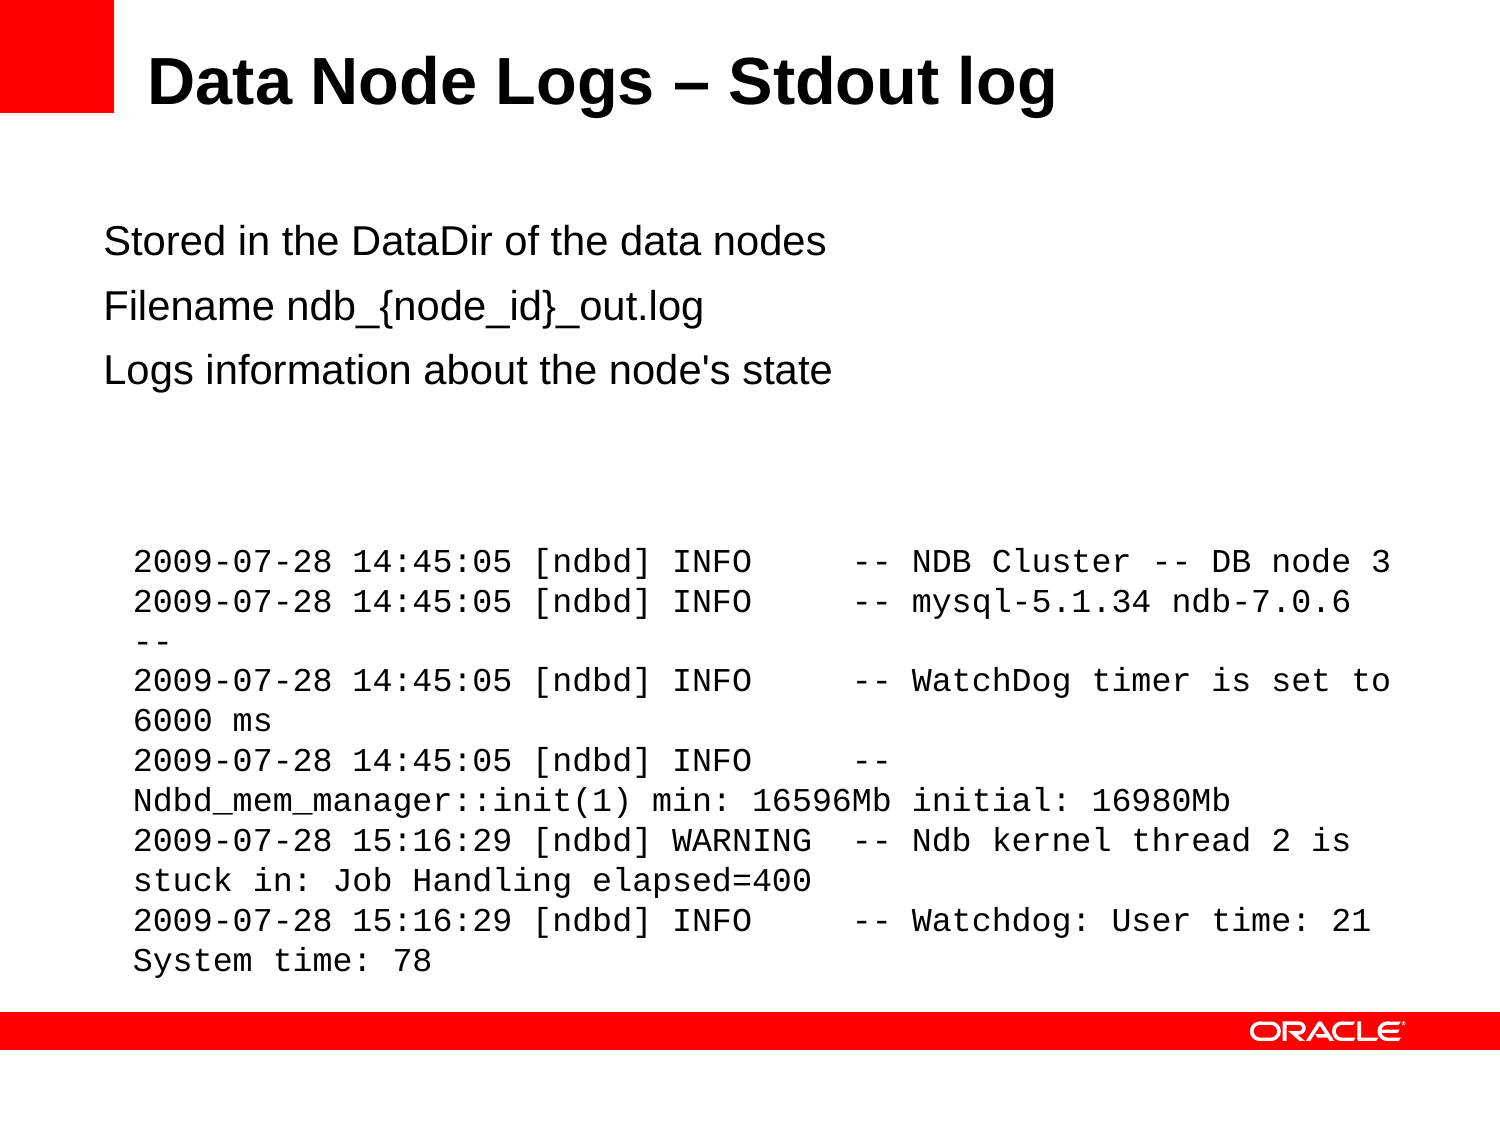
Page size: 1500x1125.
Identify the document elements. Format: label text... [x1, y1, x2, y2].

title Data Node Logs – Stdout log [147, 8, 1392, 119]
picture [0, 1012, 1500, 1050]
text_box 2009-07-28 14:45:05 [ndbd] INFO -- NDB Cluster -- DB node 3 2009-07-28 14:45:05 [ndbd] INFO -- mysql-5.1.34 ndb-7.0.6 -- 2009-07-28 14:45:05 [ndbd] INFO -- WatchDog timer is set to 6000 ms 2009-07-28 14:45:05 [ndbd] INFO -- Ndbd_mem_manager::init(1) min: 16596Mb initial: 16980Mb 2009-07-28 15:16:29 [ndbd] WARNING -- Ndb kernel thread 2 is stuck in: Job Handling elapsed=400 2009-07-28 15:16:29 [ndbd] INFO -- Watchdog: User time: 21 System time: 78 [118, 531, 1418, 986]
text_box Stored in the DataDir of the data nodes Filename ndb_{node_id}_out.log Logs information about the node's state [88, 206, 1388, 401]
picture [0, 0, 114, 113]
